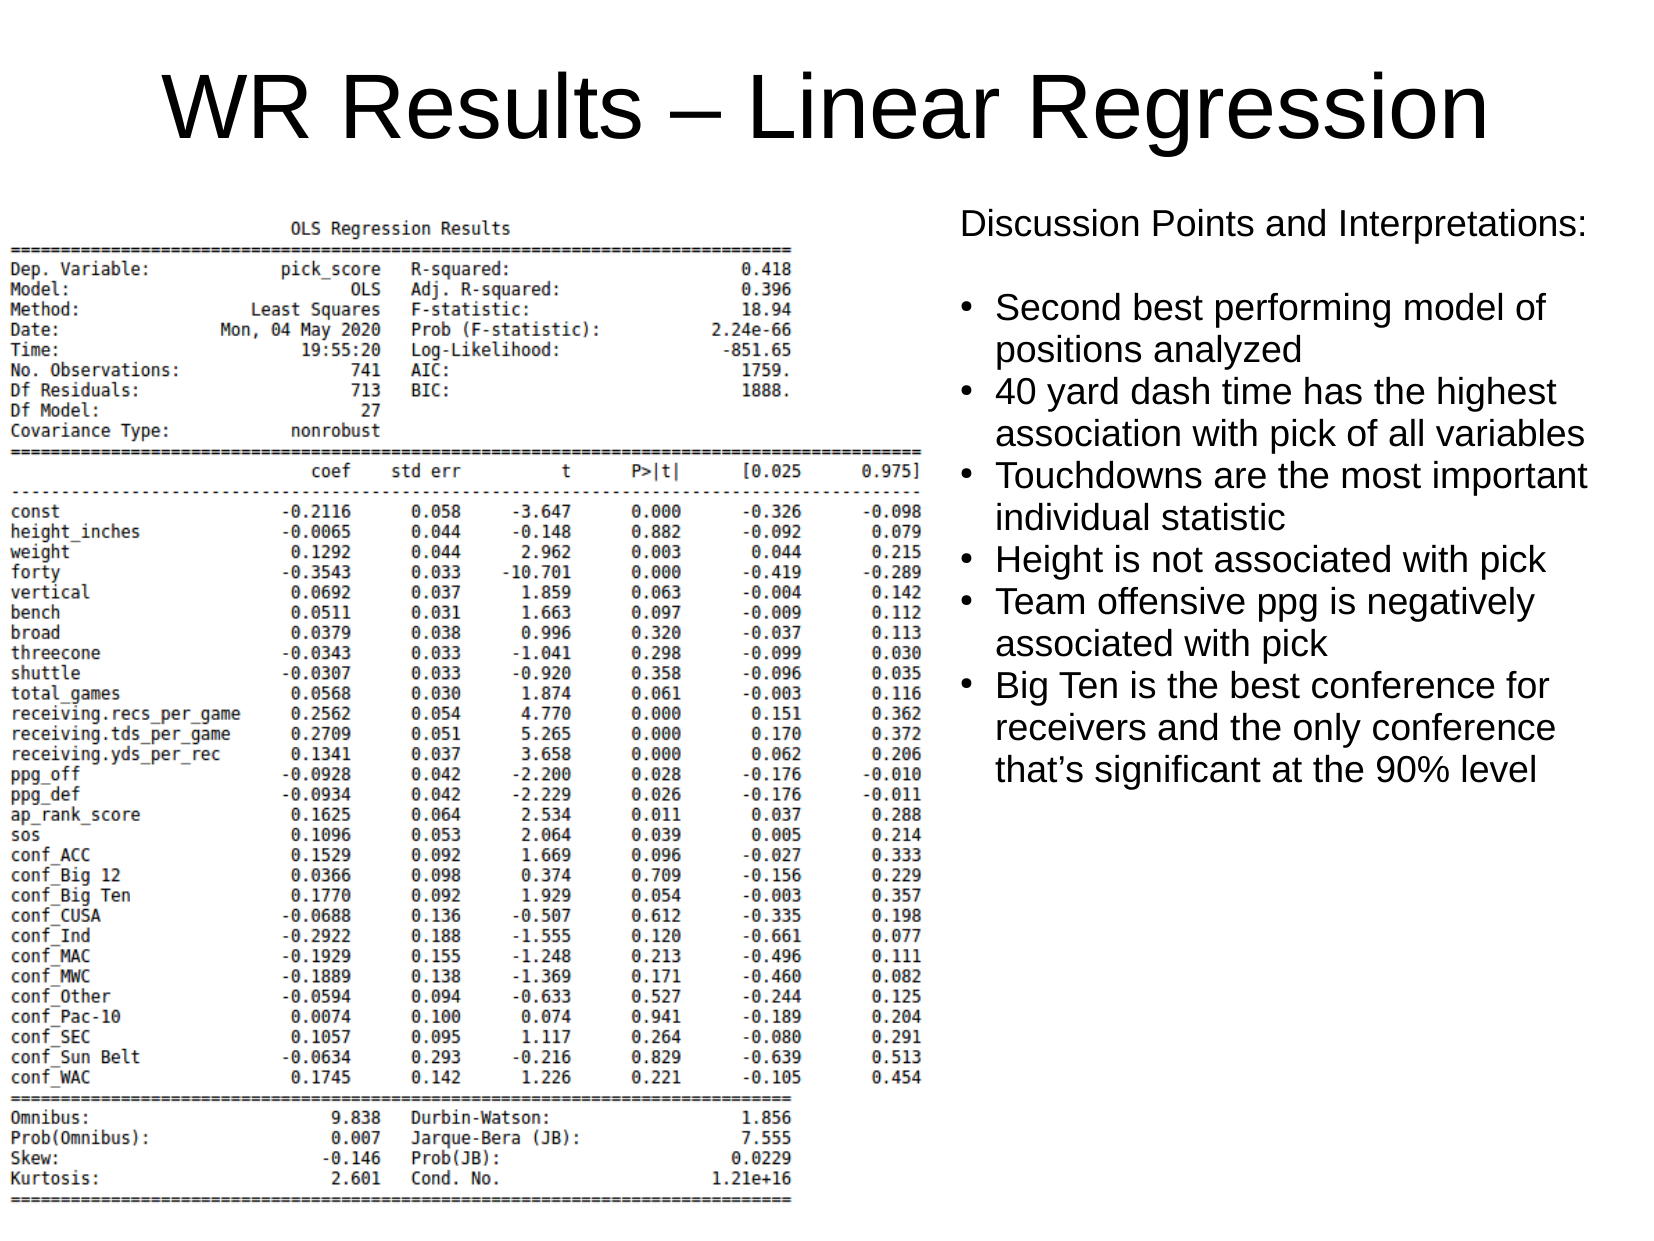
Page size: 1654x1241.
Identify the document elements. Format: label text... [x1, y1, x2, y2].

text_box Discussion Points and Interpretations: Second best performing model of positions analyzed 40 yard dash time has the highest association with pick of all variables Touchdowns are the most important individual statistic Height is not associated with pick Team offensive ppg is negatively associated with pick Big Ten is the best conference for receivers and the only conference that’s significant at the 90% level [945, 195, 1651, 828]
picture [1, 209, 929, 1216]
title WR Results – Linear Regression [82, 2, 1571, 211]
